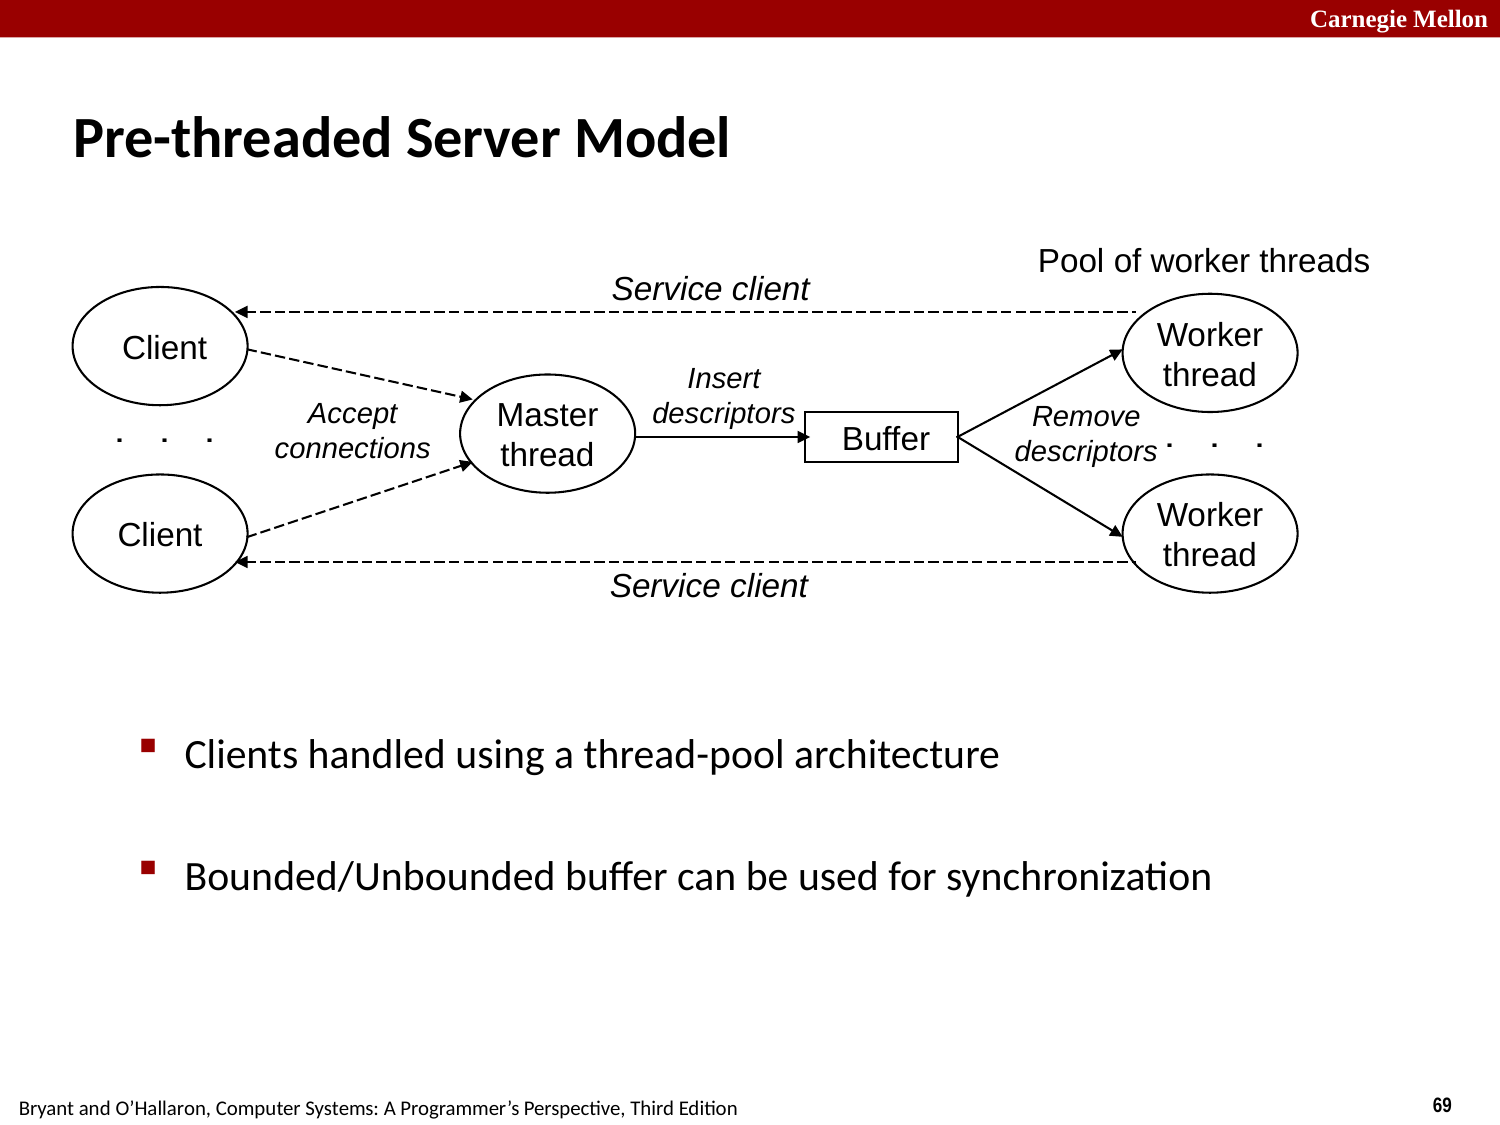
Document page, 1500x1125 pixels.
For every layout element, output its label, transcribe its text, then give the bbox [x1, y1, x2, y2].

list Clients handled using a thread-pool architecture Bounded/Unbounded buffer can be used for synchronization [47, 719, 1411, 1052]
text_box Client [72, 286, 248, 406]
text_box Buffer [804, 411, 958, 462]
text_box Service client [594, 556, 824, 612]
text_box Service client [596, 259, 825, 315]
title Pre-threaded Server Model [58, 71, 1304, 197]
text_box Pool of worker threads [1023, 231, 1386, 288]
text_box Client [72, 474, 248, 593]
text_box Master thread [460, 374, 636, 493]
text_box Insert descriptors [637, 351, 811, 438]
text_box Accept connections [259, 386, 446, 473]
text_box ... [140, 416, 215, 464]
text_box ... [1190, 422, 1265, 470]
text_box Worker thread [1122, 474, 1298, 593]
text_box Remove descriptors [999, 389, 1174, 475]
text_box Worker thread [1122, 293, 1298, 413]
